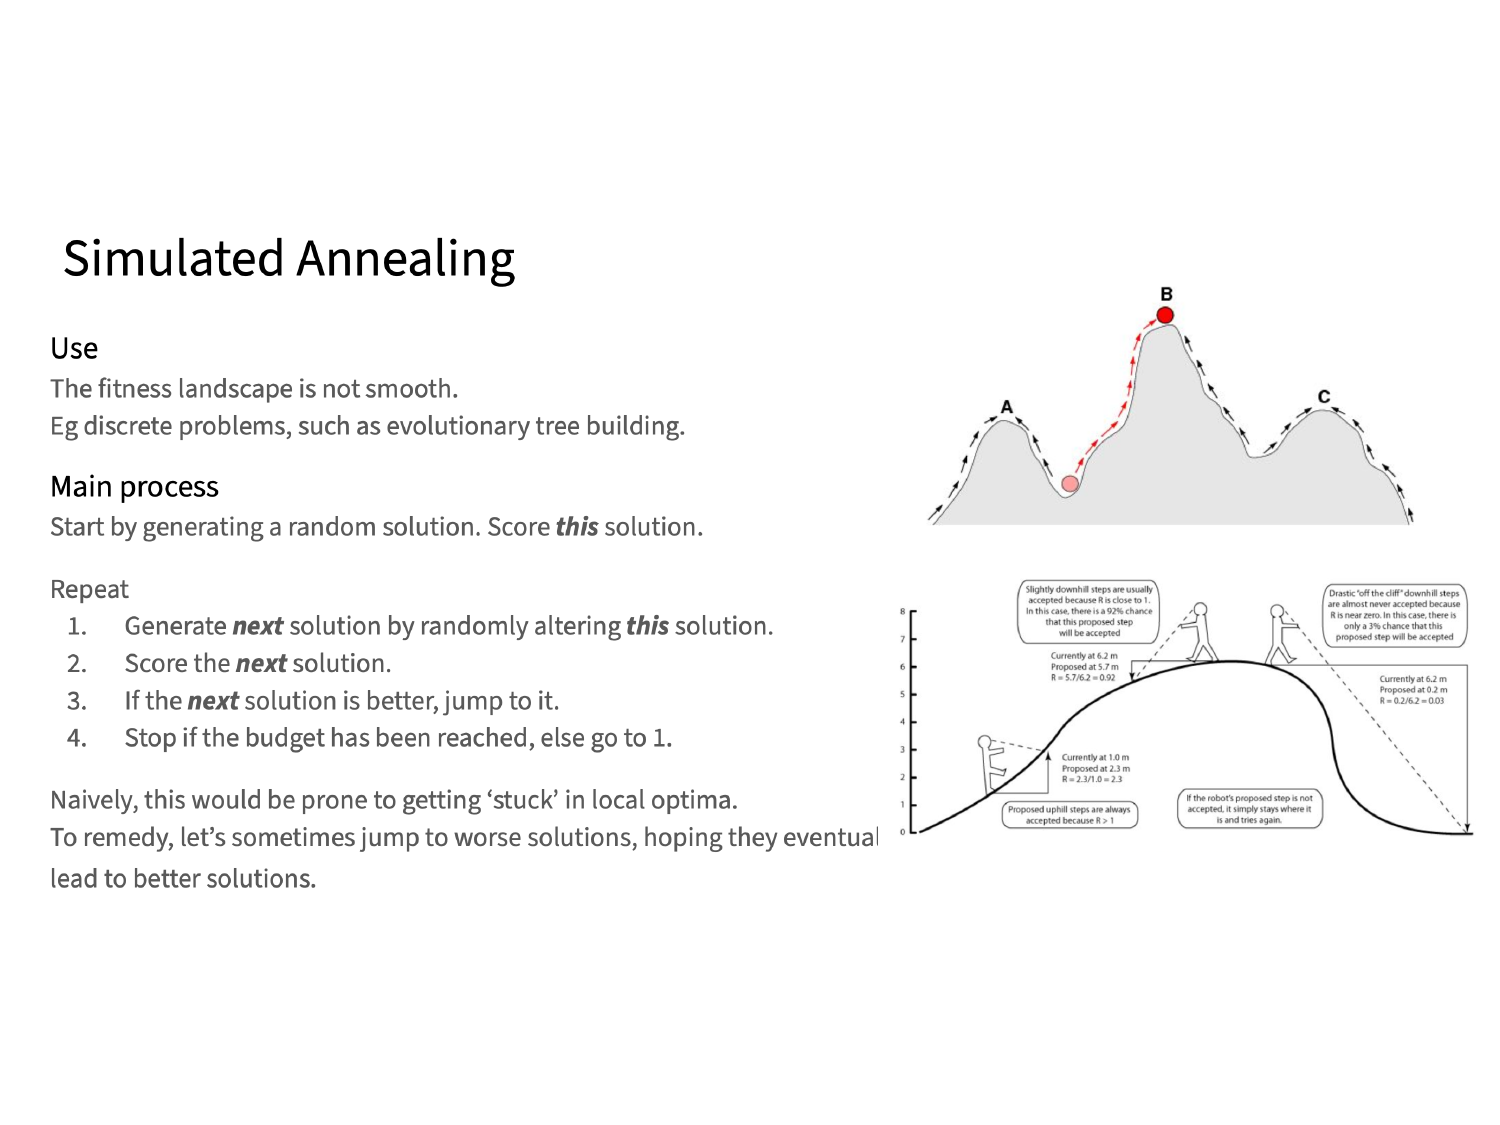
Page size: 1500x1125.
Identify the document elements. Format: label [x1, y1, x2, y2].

picture [11, 158, 1483, 945]
